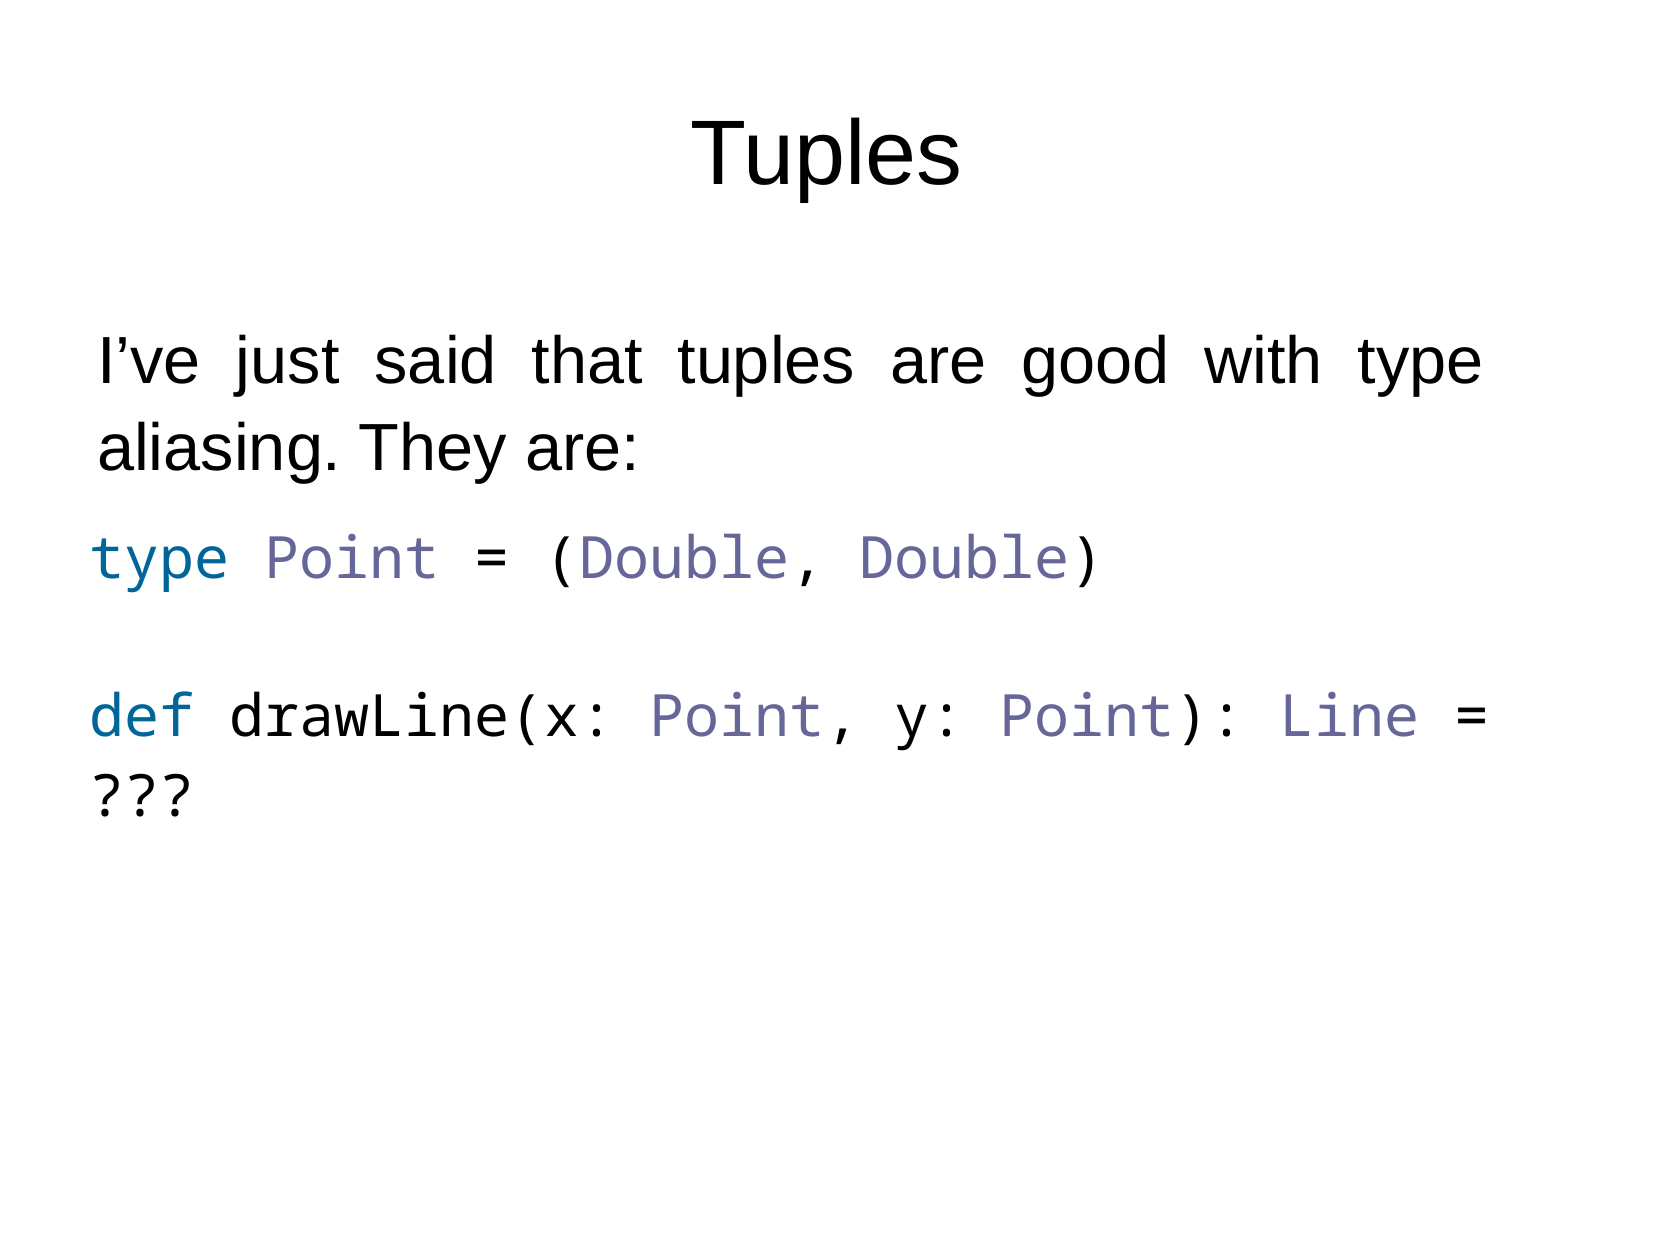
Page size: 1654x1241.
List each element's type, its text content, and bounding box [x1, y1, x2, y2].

text_box I’ve just said that tuples are good with type aliasing. They are: [82, 304, 1501, 481]
text_box type Point = (Double, Double) def drawLine(x: Point, y: Point): Line = ??? [75, 508, 1516, 815]
title Tuples [82, 49, 1571, 257]
